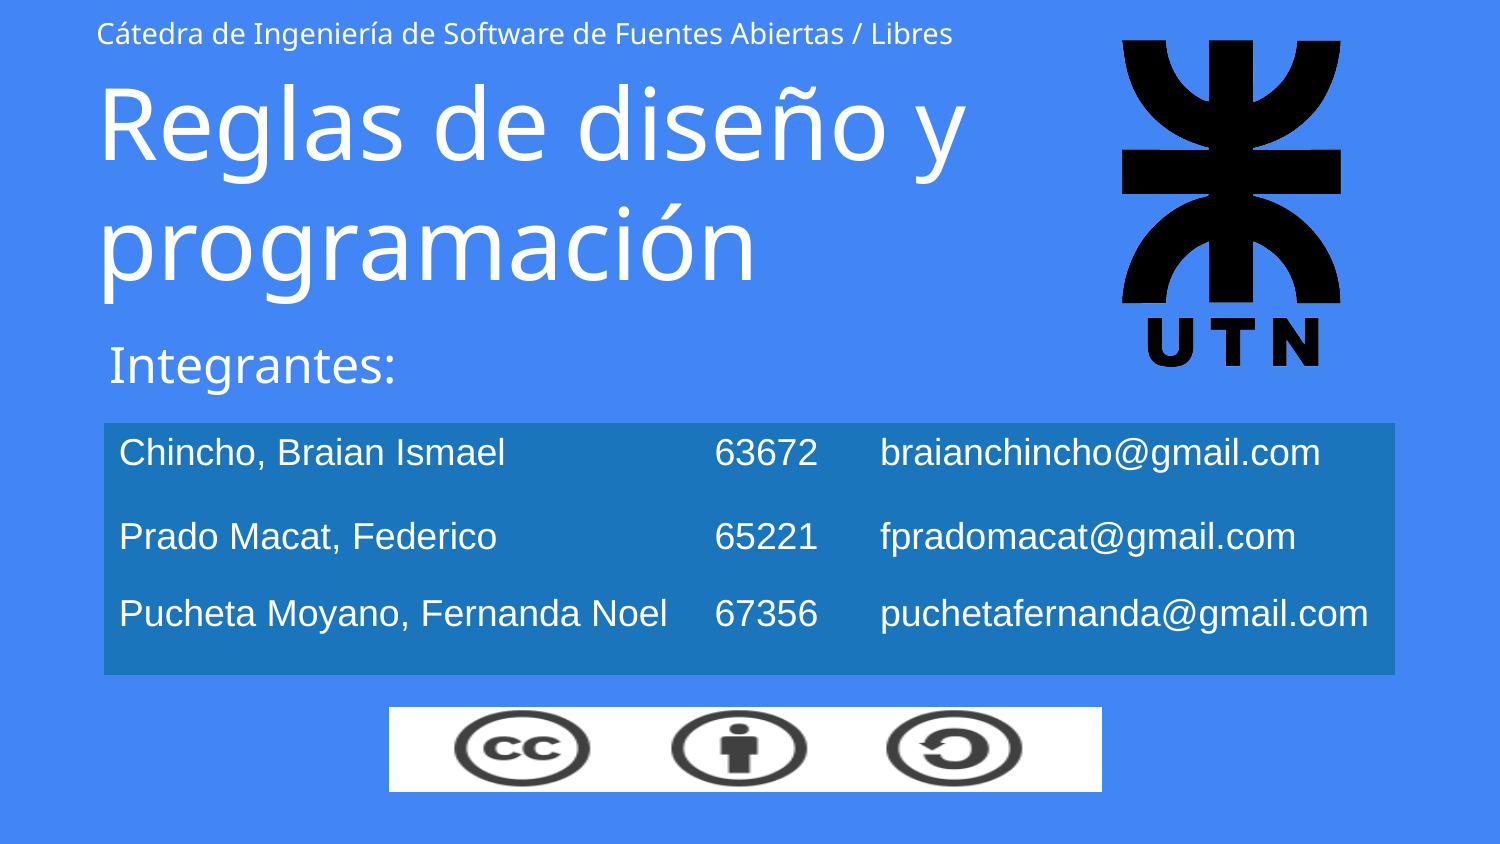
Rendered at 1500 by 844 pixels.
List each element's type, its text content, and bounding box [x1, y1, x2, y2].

picture [1122, 40, 1341, 367]
table_cell 67356 [701, 586, 865, 674]
subtitle Cátedra de Ingeniería de Software de Fuentes Abiertas / Libres [81, 0, 1098, 59]
table_cell fpradomacat@gmail.com [866, 508, 1394, 585]
table_header 63672 [701, 424, 865, 507]
subtitle Integrantes: [94, 318, 417, 410]
table_header Chincho, Braian Ismael [105, 424, 700, 507]
table_header braianchincho@gmail.com [866, 424, 1394, 507]
table_cell Prado Macat, Federico [105, 508, 700, 585]
title Reglas de diseño y programación [81, 23, 1103, 338]
picture [389, 707, 1102, 792]
table_cell puchetafernanda@gmail.com [866, 586, 1394, 674]
table_cell Pucheta Moyano, Fernanda Noel [105, 586, 700, 674]
table_cell 65221 [701, 508, 865, 585]
